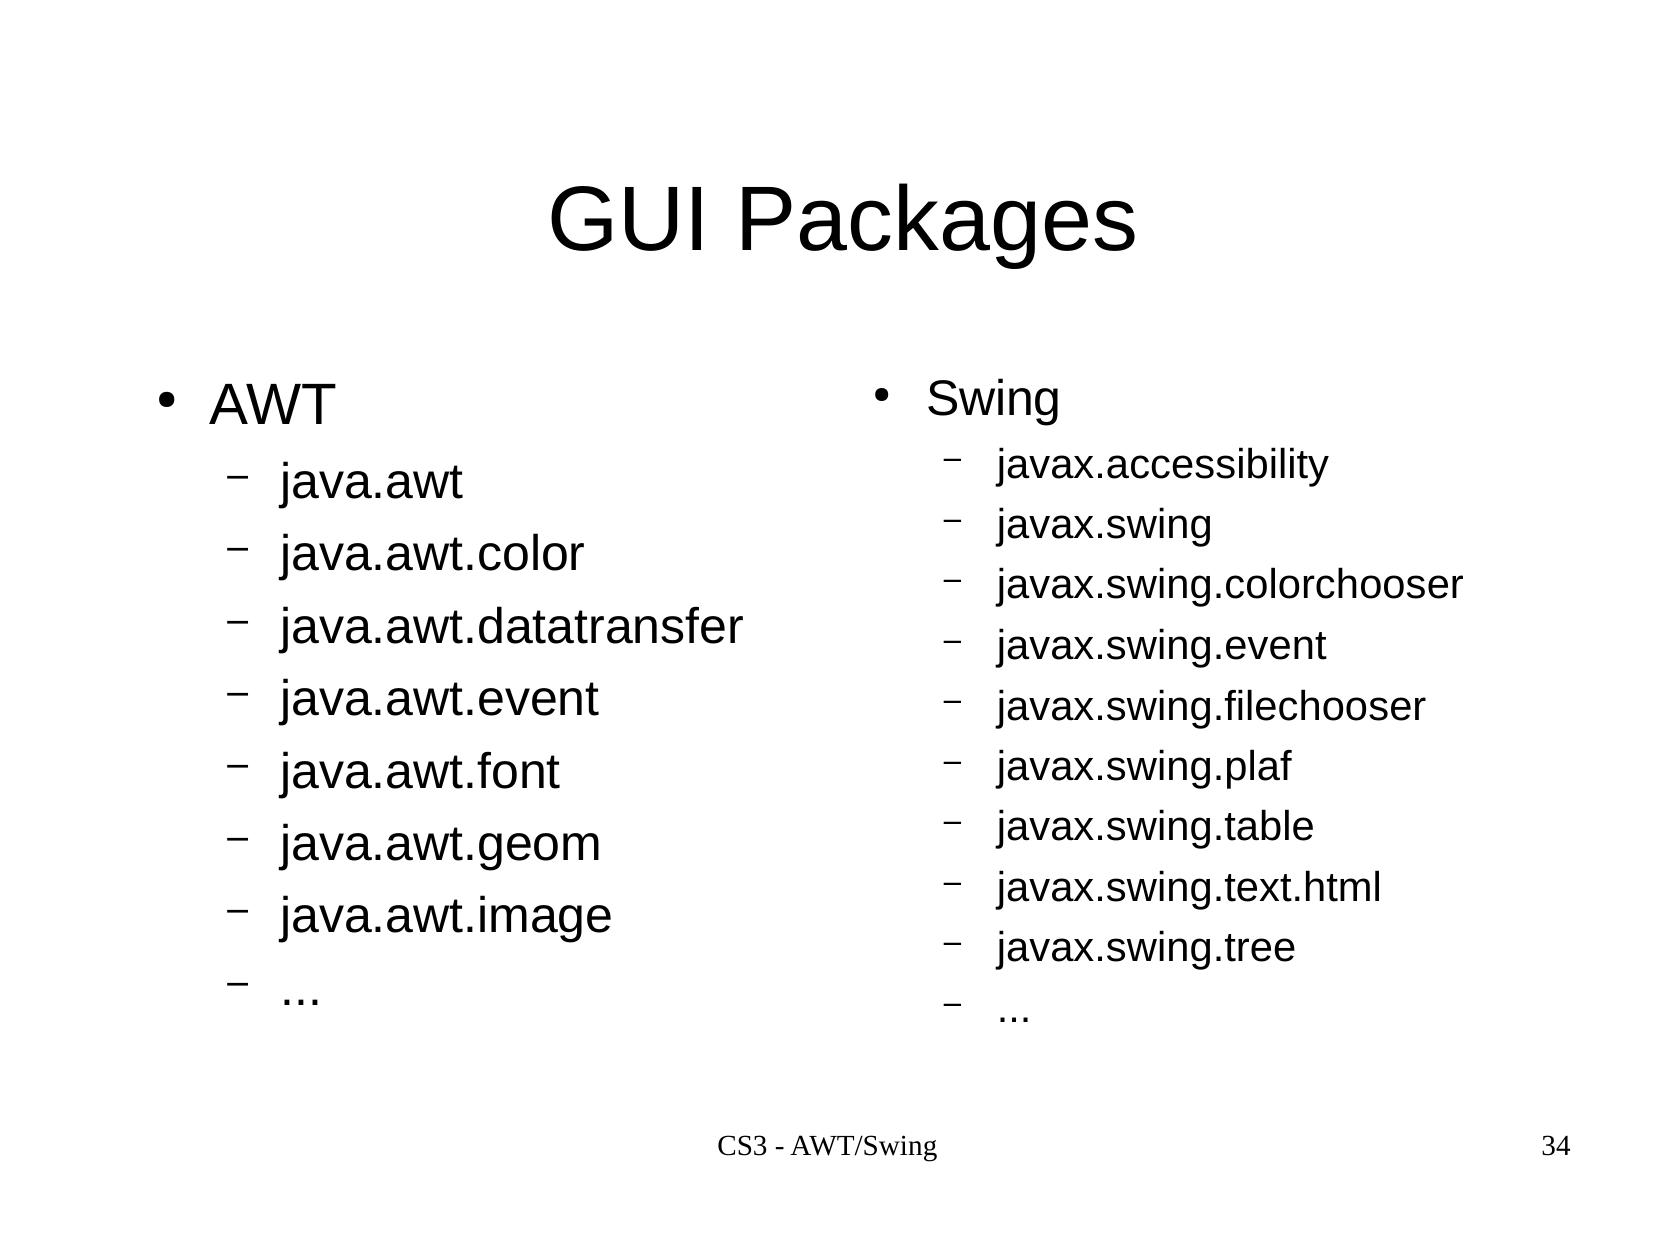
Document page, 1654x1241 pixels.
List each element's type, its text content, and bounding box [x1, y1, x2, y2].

list AWT java.awt java.awt.color java.awt.datatransfer java.awt.event java.awt.font java.awt.geom java.awt.image ... [123, 358, 813, 1103]
list Swing javax.accessibility javax.swing javax.swing.colorchooser javax.swing.event javax.swing.filechooser javax.swing.plaf javax.swing.table javax.swing.text.html javax.swing.tree ... [840, 358, 1530, 1108]
title GUI Packages [124, 110, 1530, 317]
